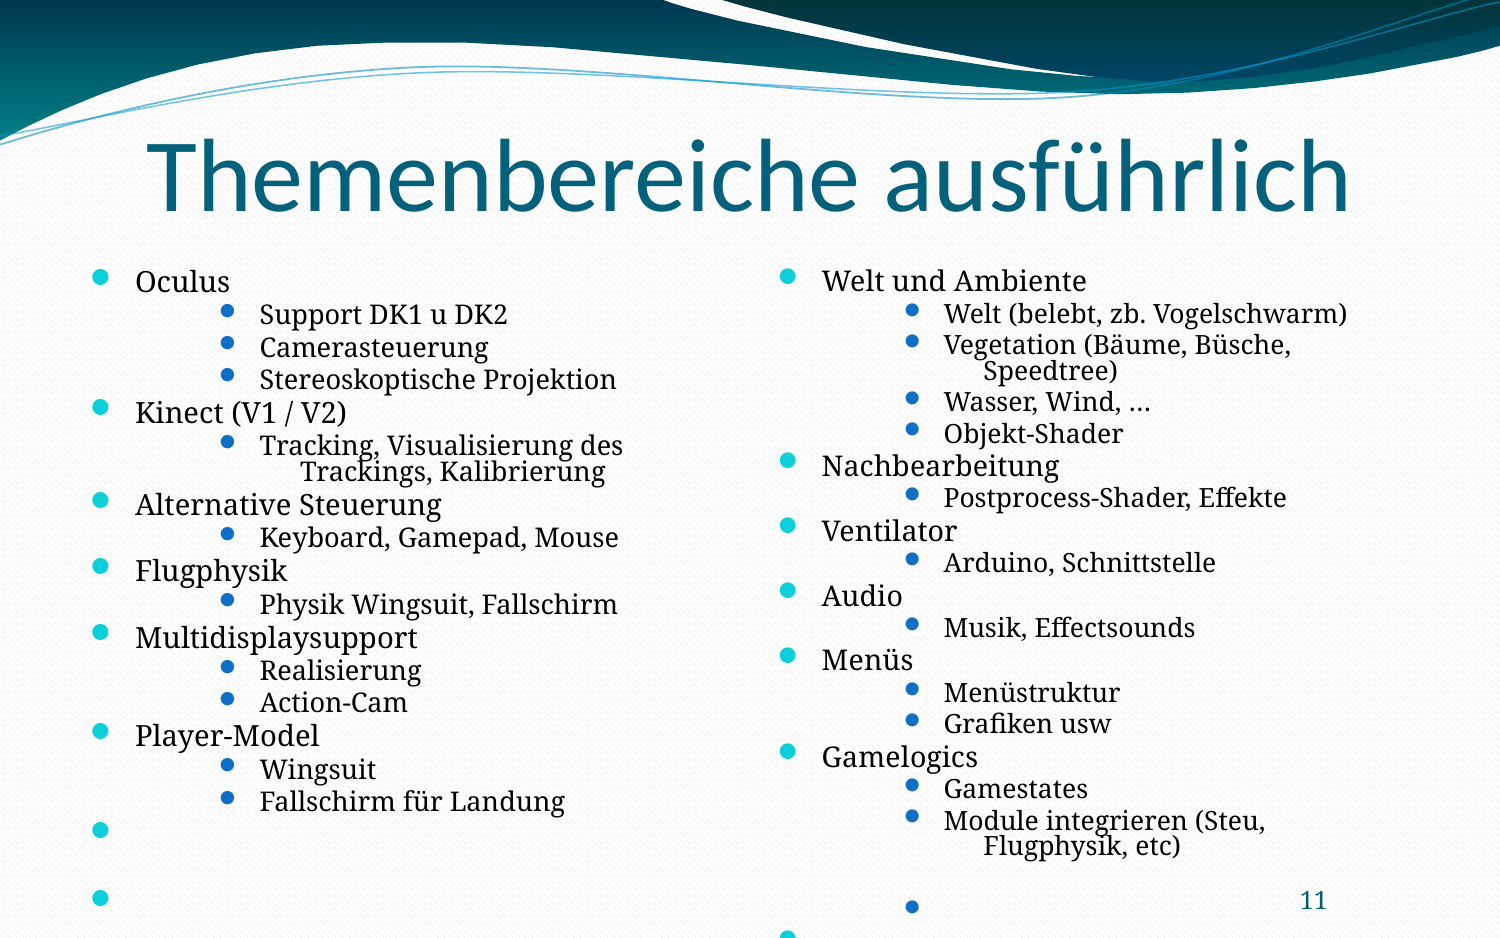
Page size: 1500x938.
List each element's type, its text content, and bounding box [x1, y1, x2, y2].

list Oculus Support DK1 u DK2 Camerasteuerung Stereoskoptische Projektion Kinect (V1 / V2) Tracking, Visualisierung des Trackings, Kalibrierung Alternative Steuerung Keyboard, Gamepad, Mouse Flugphysik Physik Wingsuit, Fallschirm Multidisplaysupport Realisierung Action-Cam Player-Model Wingsuit Fallschirm für Landung [75, 262, 738, 869]
list Welt und Ambiente Welt (belebt, zb. Vogelschwarm) Vegetation (Bäume, Büsche, Speedtree) Wasser, Wind, … Objekt-Shader Nachbearbeitung Postprocess-Shader, Effekte Ventilator Arduino, Schnittstelle Audio Musik, Effectsounds Menüs Menüstruktur Grafiken usw Gamelogics Gamestates Module integrieren (Steu, Flugphysik, etc) [762, 262, 1426, 869]
title Themenbereiche ausführlich [0, 96, 1500, 233]
text_box 11 [1299, 868, 1426, 919]
